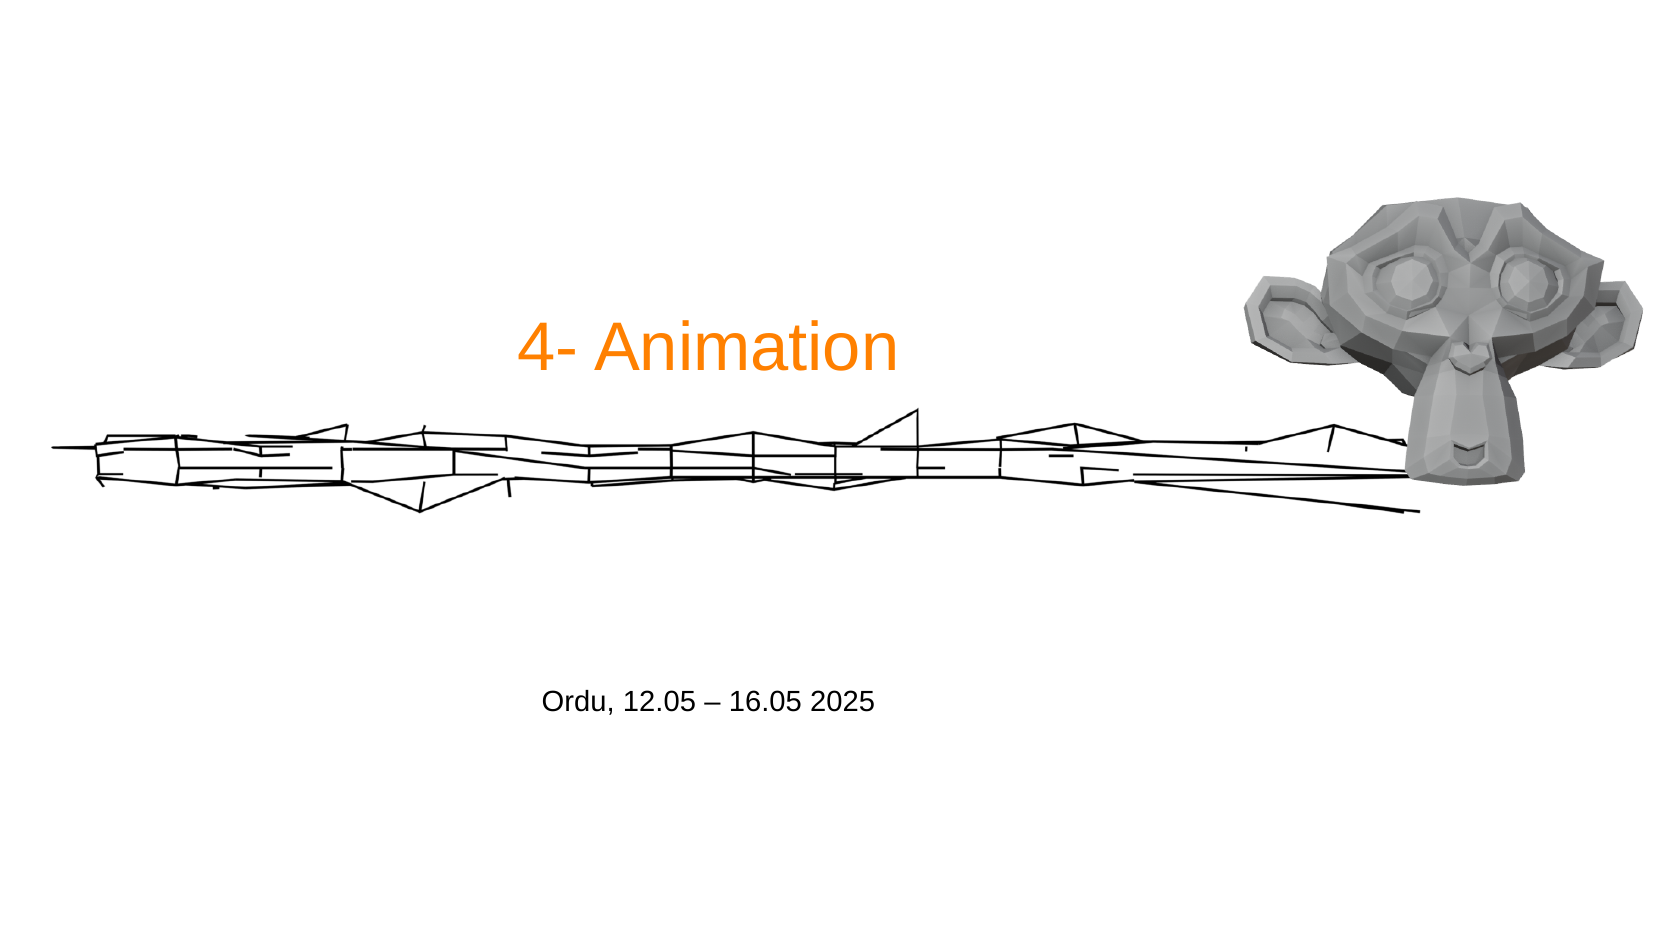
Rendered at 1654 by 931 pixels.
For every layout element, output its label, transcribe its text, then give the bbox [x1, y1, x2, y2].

title 4- Animation [88, 265, 1329, 429]
picture [35, 177, 1654, 538]
title Ordu, 12.05 – 16.05 2025 [88, 620, 1329, 783]
